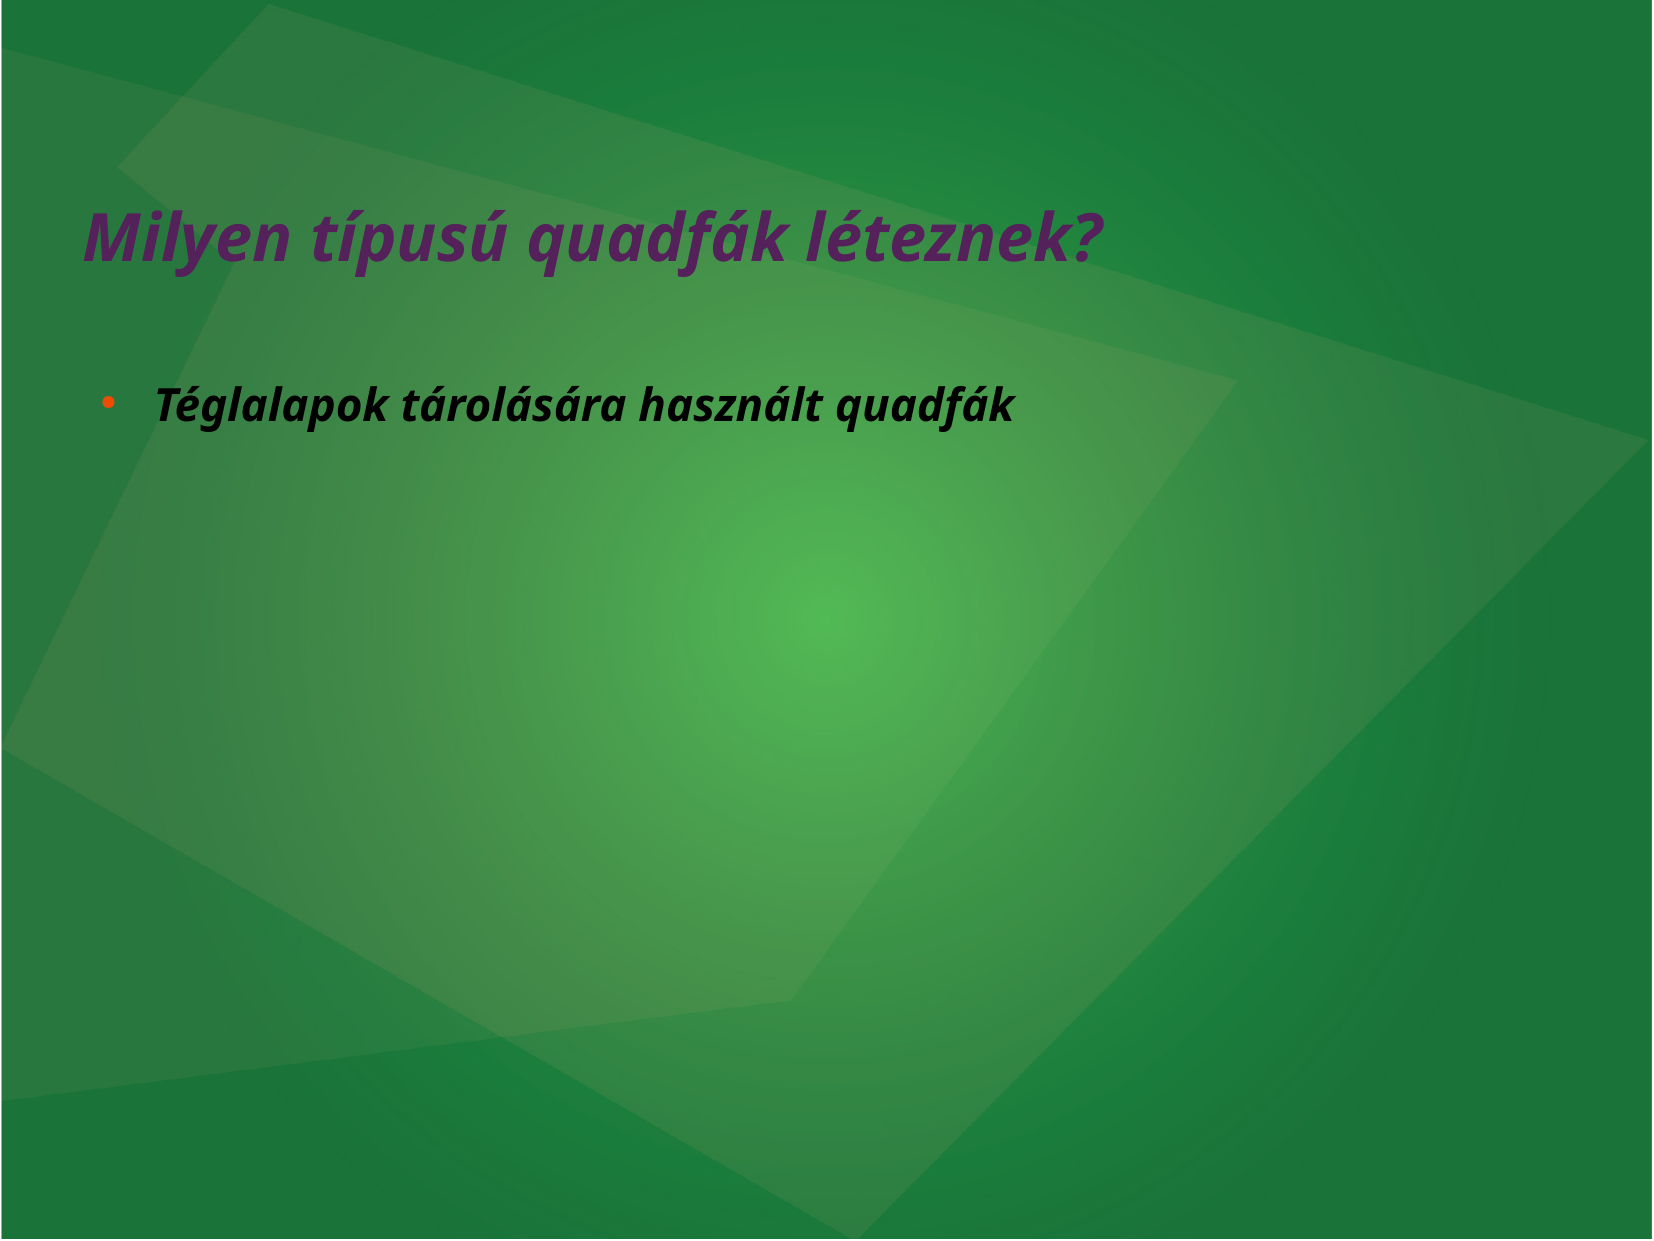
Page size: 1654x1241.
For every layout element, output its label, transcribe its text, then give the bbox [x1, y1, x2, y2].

picture [0, 0, 1652, 1241]
title Milyen típusú quadfák léteznek? [82, 132, 1571, 340]
list Téglalapok tárolására használt quadfák [82, 372, 1571, 1093]
